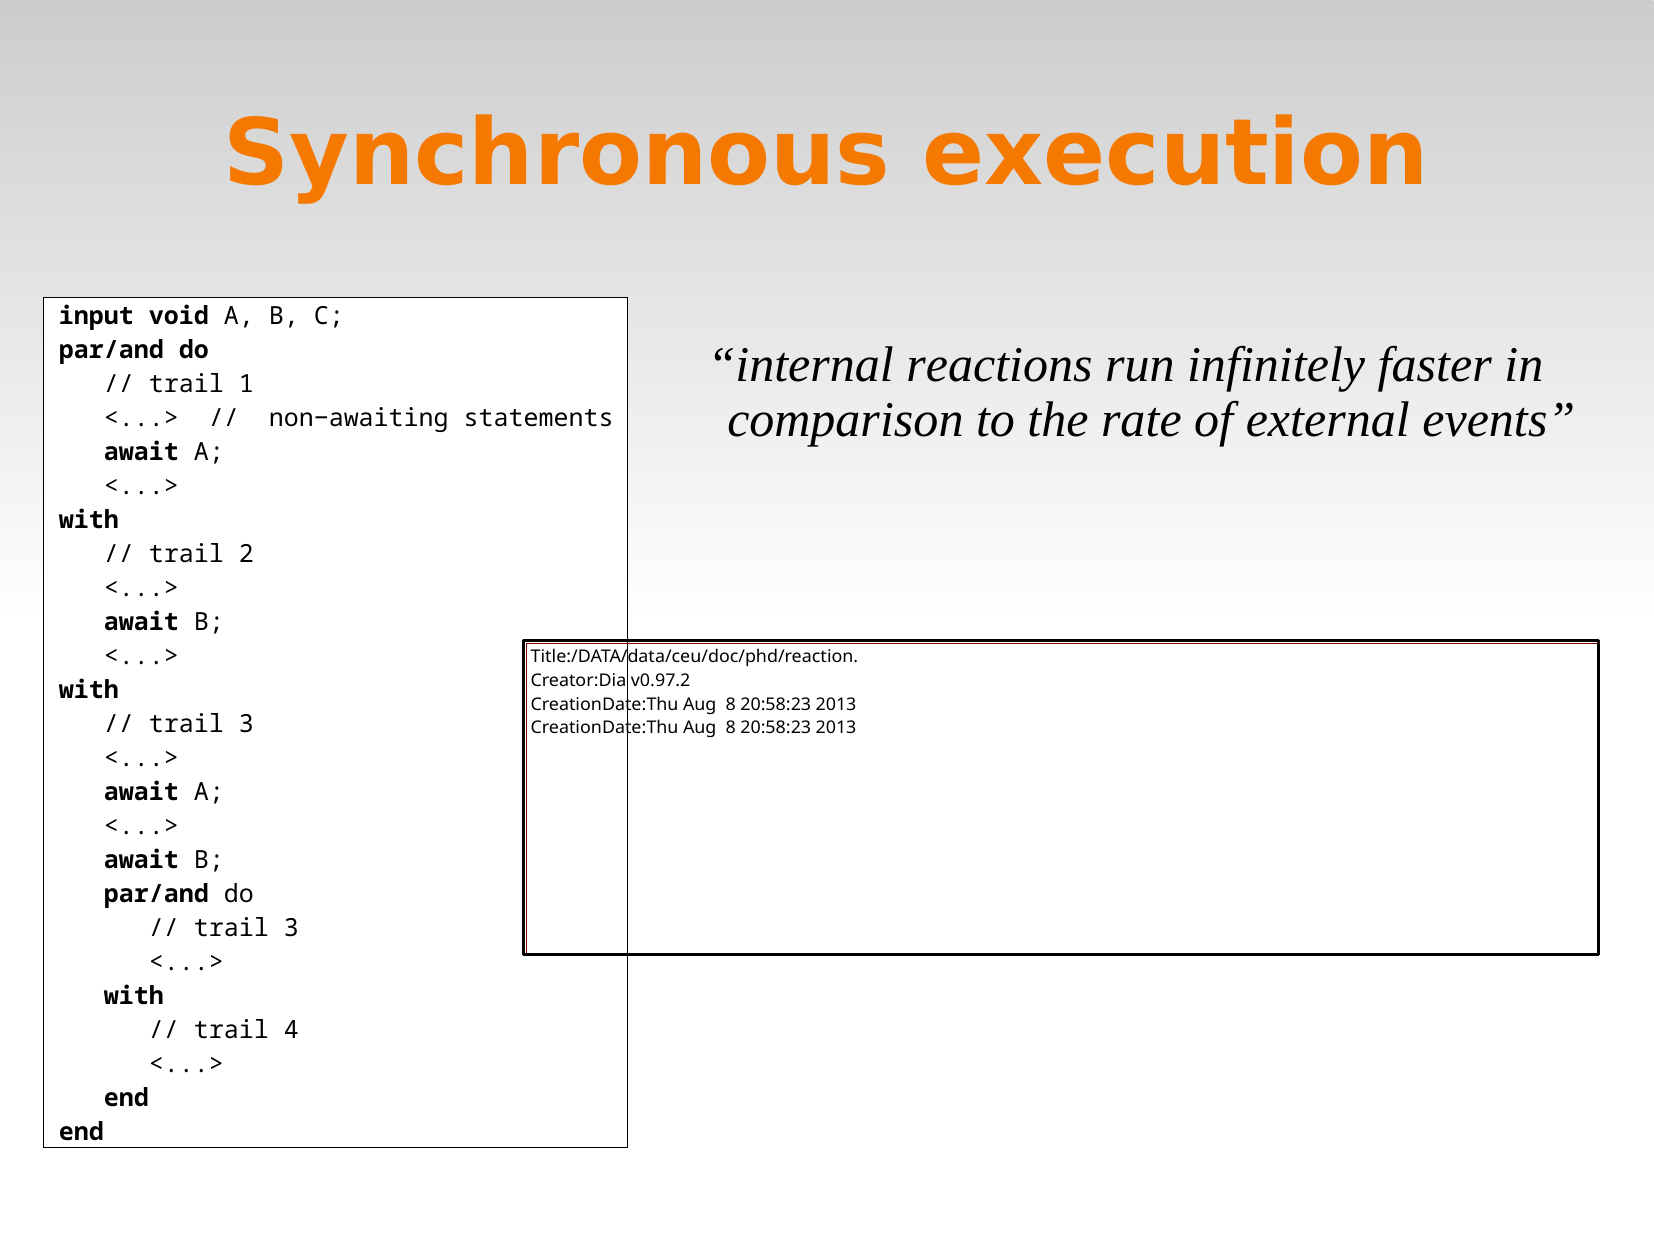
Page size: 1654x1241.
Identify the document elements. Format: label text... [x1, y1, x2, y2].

text_box “internal reactions run infinitely faster in comparison to the rate of external events” [675, 329, 1613, 518]
picture [525, 642, 1598, 954]
title Synchronous execution [82, 49, 1571, 257]
text_box input void A, B, C; par/and do // trail 1 <...> // non−awaiting statements await A; <...> with // trail 2 <...> await B; <...> with // trail 3 <...> await A; <...> await B; par/and do // trail 3 <...> with // trail 4 <...> end end [43, 355, 628, 1090]
